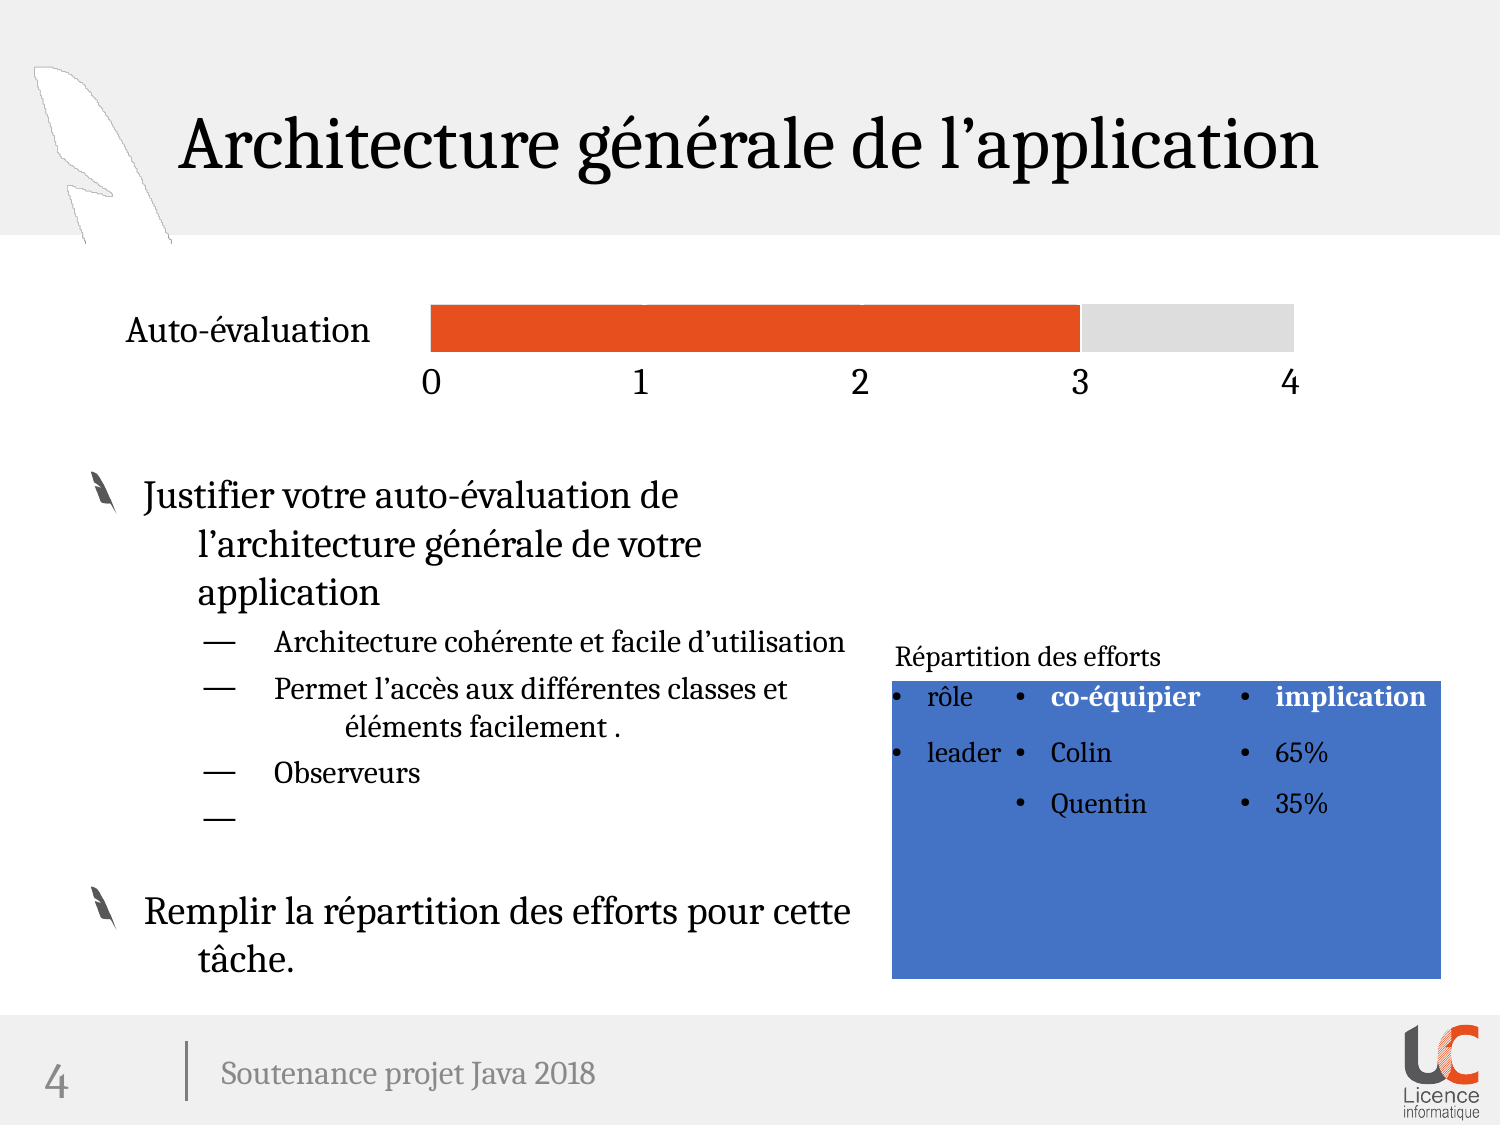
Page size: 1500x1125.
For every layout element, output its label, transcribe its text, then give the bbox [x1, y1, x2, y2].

text_box [29, 1041, 160, 1102]
table_cell [1016, 911, 1240, 979]
table_cell [892, 855, 1016, 911]
table_cell leader [892, 736, 1016, 787]
table_header rôle [892, 681, 1016, 736]
table_cell [892, 787, 1016, 855]
table_header implication [1240, 681, 1441, 736]
table_cell 35% [1240, 787, 1441, 855]
text_box Soutenance projet Java 2018 [206, 1041, 939, 1102]
text_box Répartition des efforts [879, 630, 1193, 681]
table_cell [1240, 911, 1441, 979]
table_cell 65% [1240, 736, 1441, 787]
table_cell [892, 911, 1016, 979]
table_cell Quentin [1016, 787, 1240, 855]
title Architecture générale de l’application [75, 45, 1426, 233]
table_cell [1240, 855, 1441, 911]
table_header co-équipier [1016, 681, 1240, 736]
table_cell Colin [1016, 736, 1240, 787]
table_cell [1016, 855, 1240, 911]
text_box [431, 305, 1080, 352]
list Justifier votre auto-évaluation de l’architecture générale de votre application Architecture cohérente et facile d’utilisation Permet l’accès aux différentes classes et éléments facilement . Observeurs Remplir la répartition des efforts pour cette tâche. [75, 444, 869, 1005]
